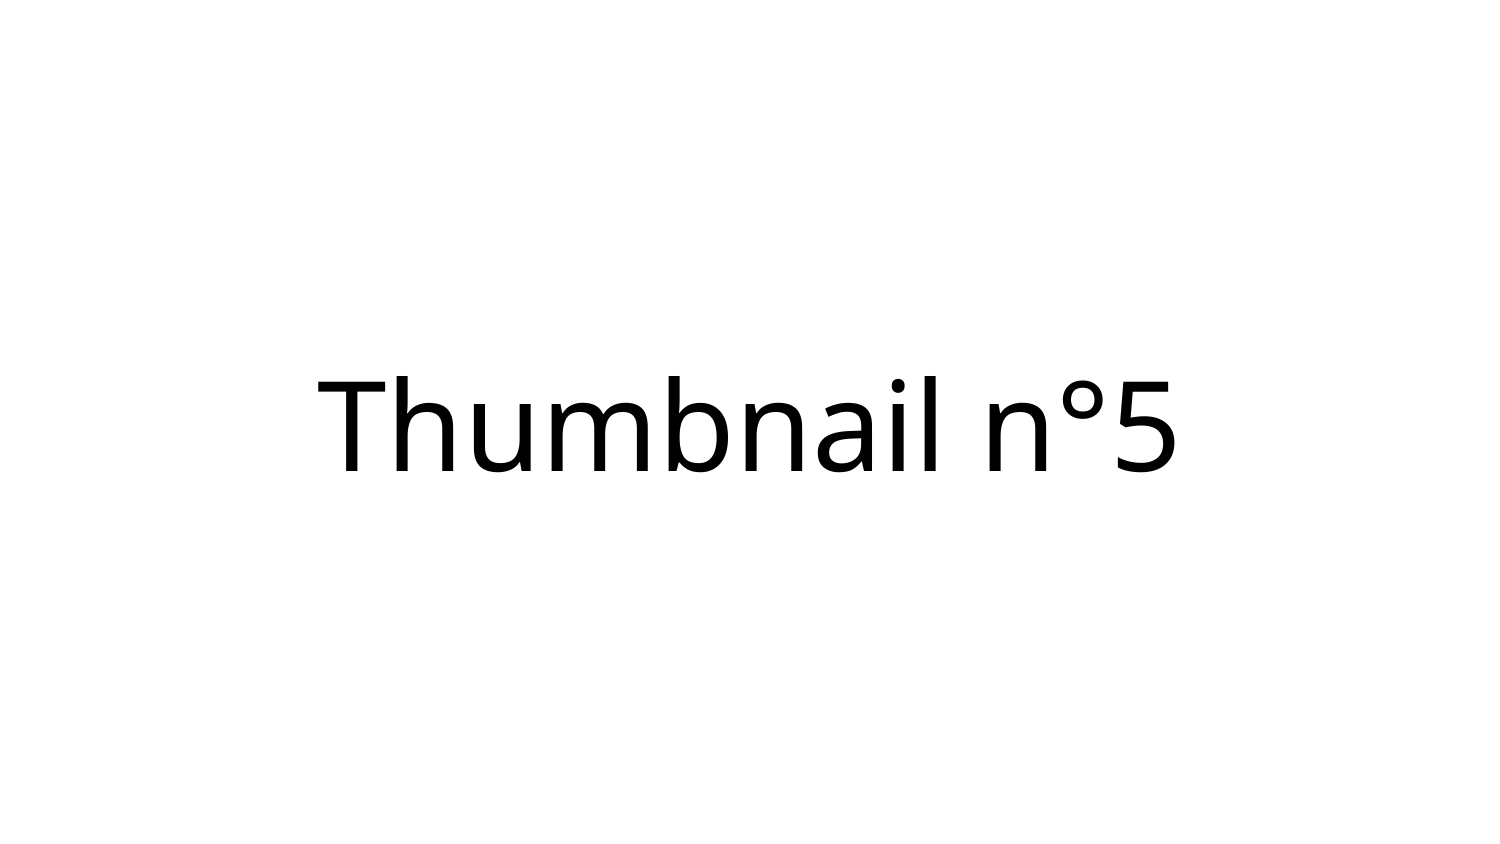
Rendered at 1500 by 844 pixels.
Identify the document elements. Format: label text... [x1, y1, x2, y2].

text_box Thumbnail n°5 [0, 330, 1500, 512]
